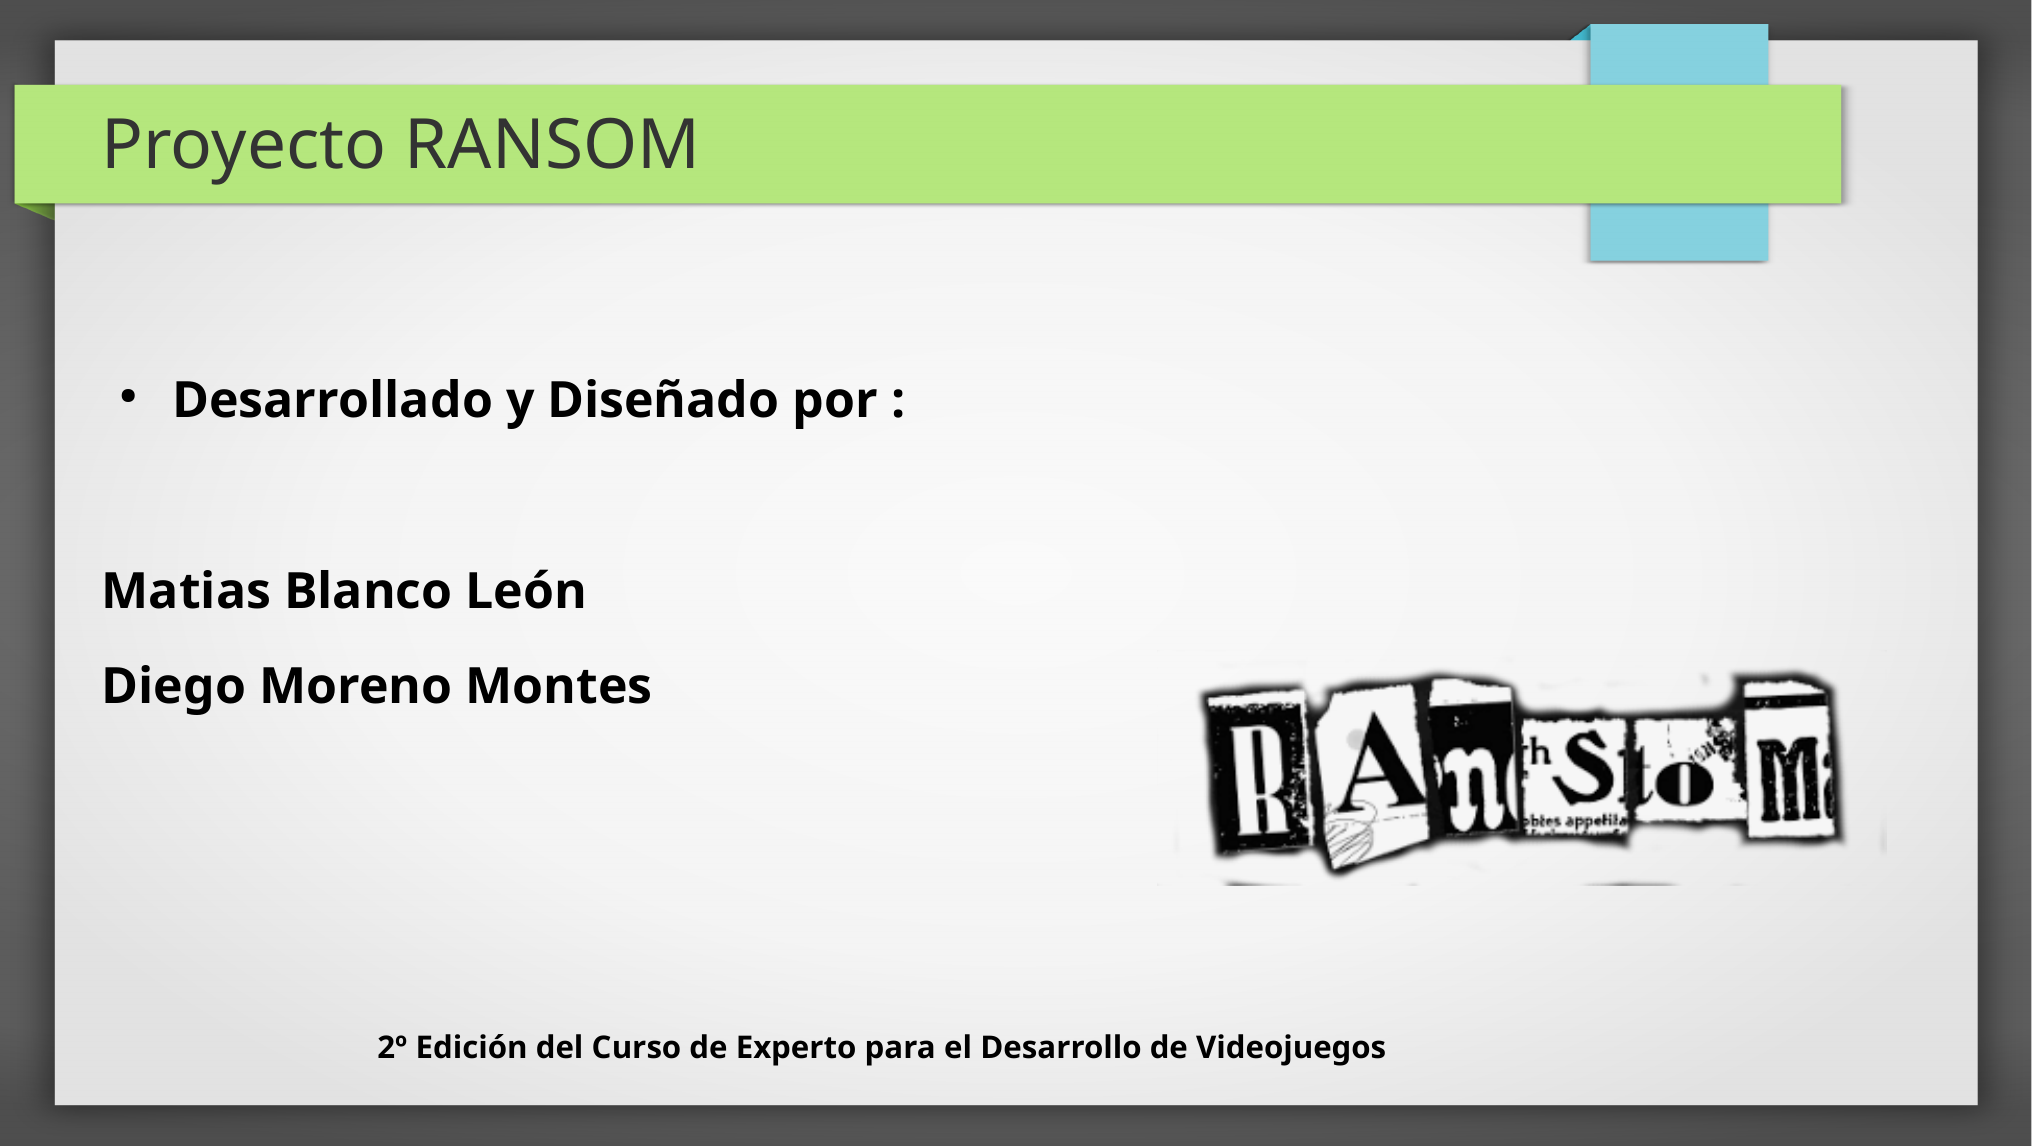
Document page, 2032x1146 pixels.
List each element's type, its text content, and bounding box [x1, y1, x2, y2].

picture [0, 0, 2032, 1146]
text_box 2º Edición del Curso de Experto para el Desarrollo de Videojuegos [362, 1017, 1669, 1085]
list Desarrollado y Diseñado por : Matias Blanco León Diego Moreno Montes [101, 268, 1930, 933]
title Proyecto RANSOM [101, 45, 1930, 237]
